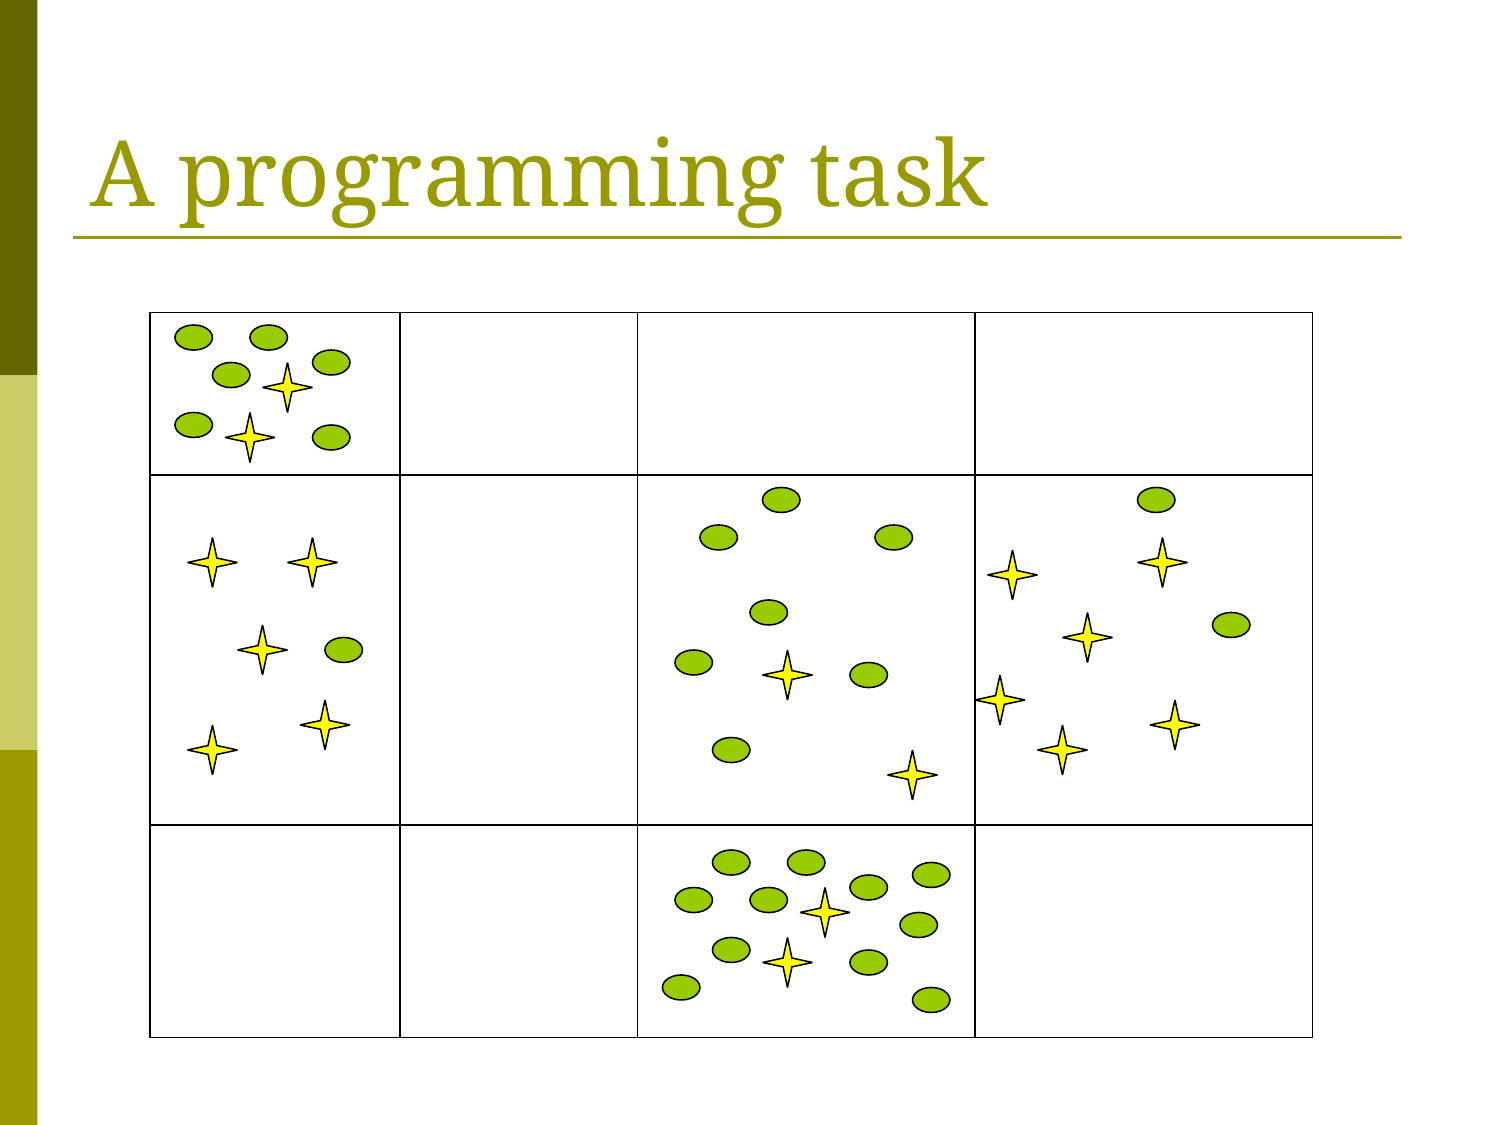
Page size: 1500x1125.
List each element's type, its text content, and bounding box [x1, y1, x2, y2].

text_box [401, 826, 637, 1038]
text_box [149, 826, 399, 1038]
title A programming task [75, 45, 1426, 233]
text_box [976, 826, 1313, 1038]
text_box [401, 476, 637, 824]
text_box [976, 312, 1313, 474]
text_box [401, 312, 637, 474]
text_box [638, 826, 974, 1038]
text_box [638, 312, 974, 474]
text_box [638, 476, 1313, 824]
text_box [149, 476, 399, 824]
text_box [149, 312, 399, 474]
